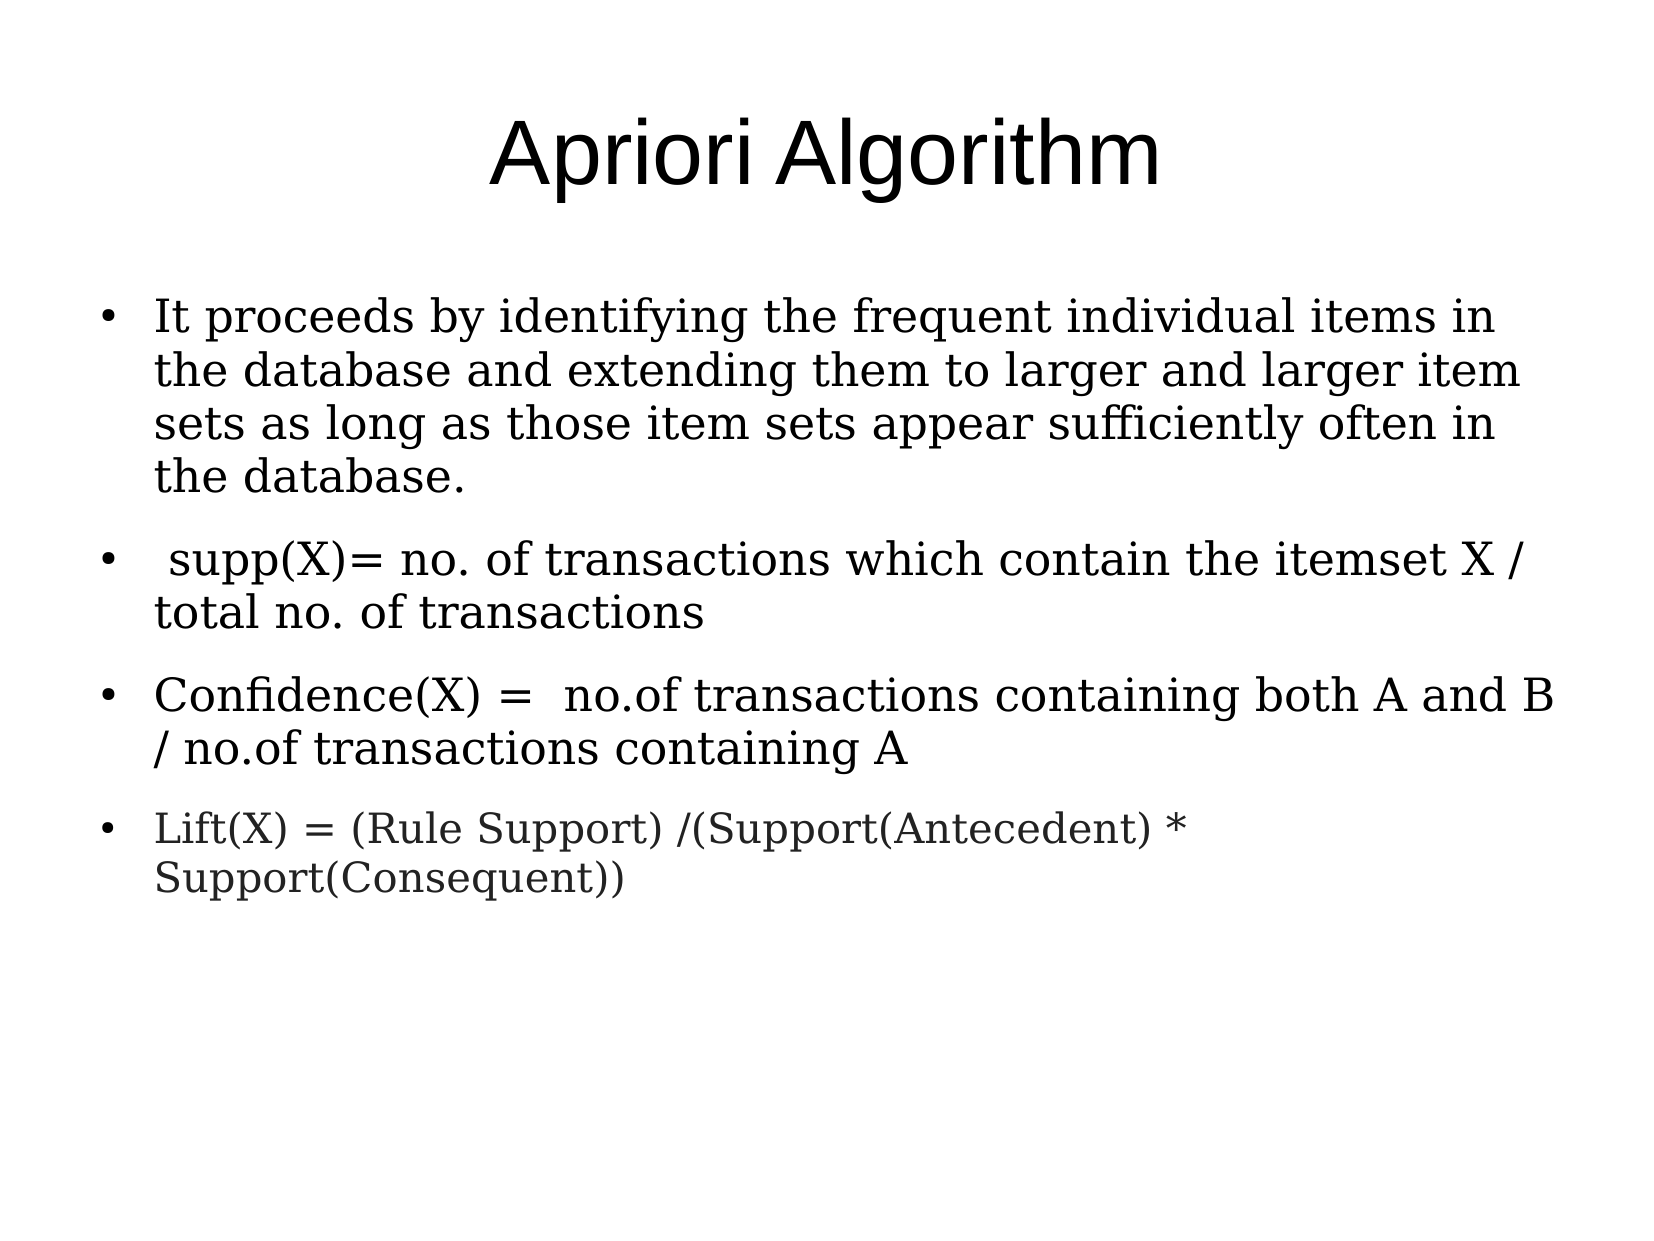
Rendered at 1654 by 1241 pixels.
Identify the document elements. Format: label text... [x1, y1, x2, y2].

list It proceeds by identifying the frequent individual items in the database and extending them to larger and larger item sets as long as those item sets appear sufficiently often in the database. supp(X)= no. of transactions which contain the itemset X / total no. of transactions Confidence(X) = no.of transactions containing both A and B / no.of transactions containing A Lift(X) = (Rule Support) /(Support(Antecedent) * Support(Consequent)) [82, 290, 1571, 1010]
title Apriori Algorithm [82, 49, 1571, 257]
